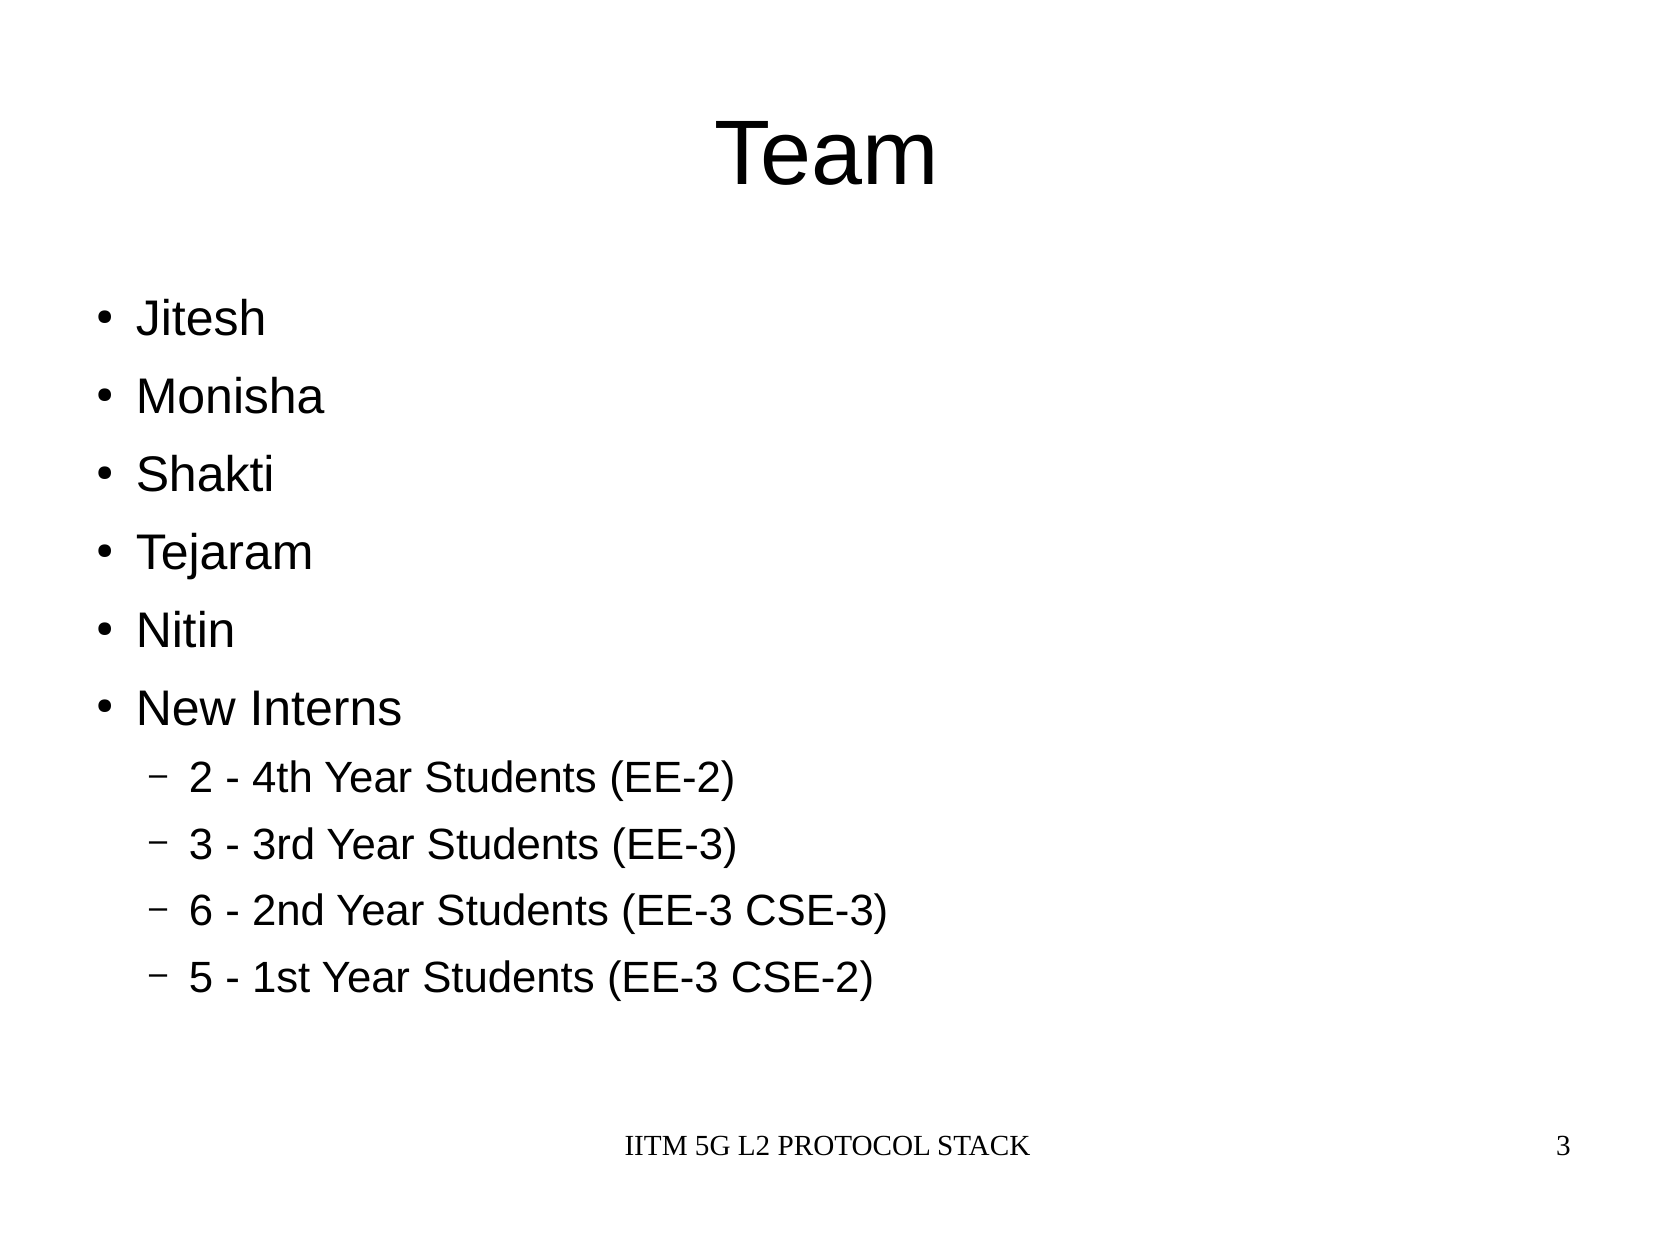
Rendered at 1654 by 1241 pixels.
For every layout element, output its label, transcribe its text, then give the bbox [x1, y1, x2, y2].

title Team [82, 49, 1571, 257]
list Jitesh Monisha Shakti Tejaram Nitin New Interns 2 - 4th Year Students (EE-2) 3 - 3rd Year Students (EE-3) 6 - 2nd Year Students (EE-3 CSE-3) 5 - 1st Year Students (EE-3 CSE-2) [82, 290, 1571, 1010]
